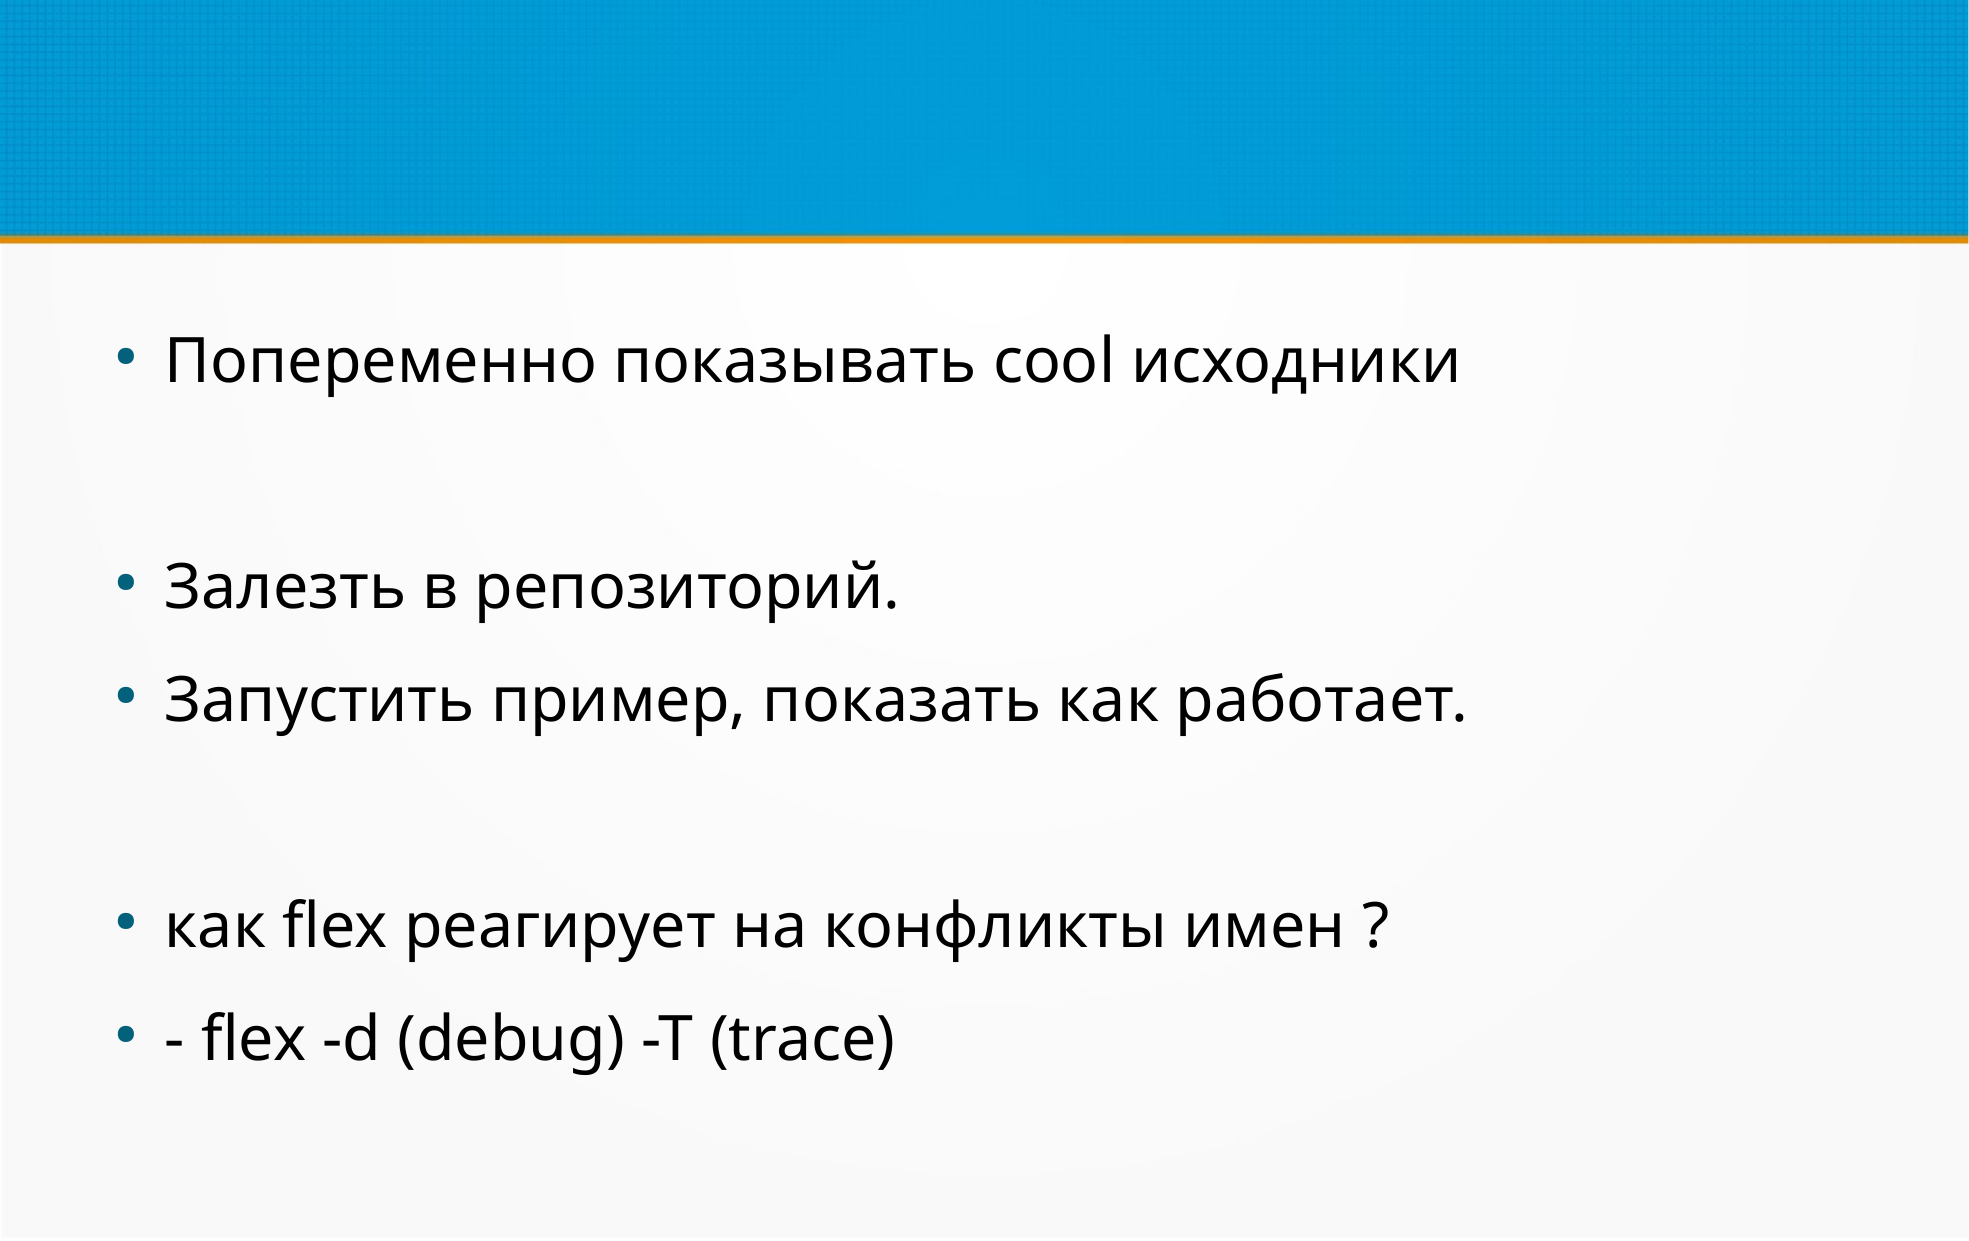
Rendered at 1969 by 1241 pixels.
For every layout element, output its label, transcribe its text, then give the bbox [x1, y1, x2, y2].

picture [0, 233, 1969, 1241]
list Попеременно показывать cool исходники Залезть в репозиторий. Запустить пример, показать как работает. как flex реагирует на конфликты имен ? - flex -d (debug) -T (trace) [98, 315, 1861, 1081]
